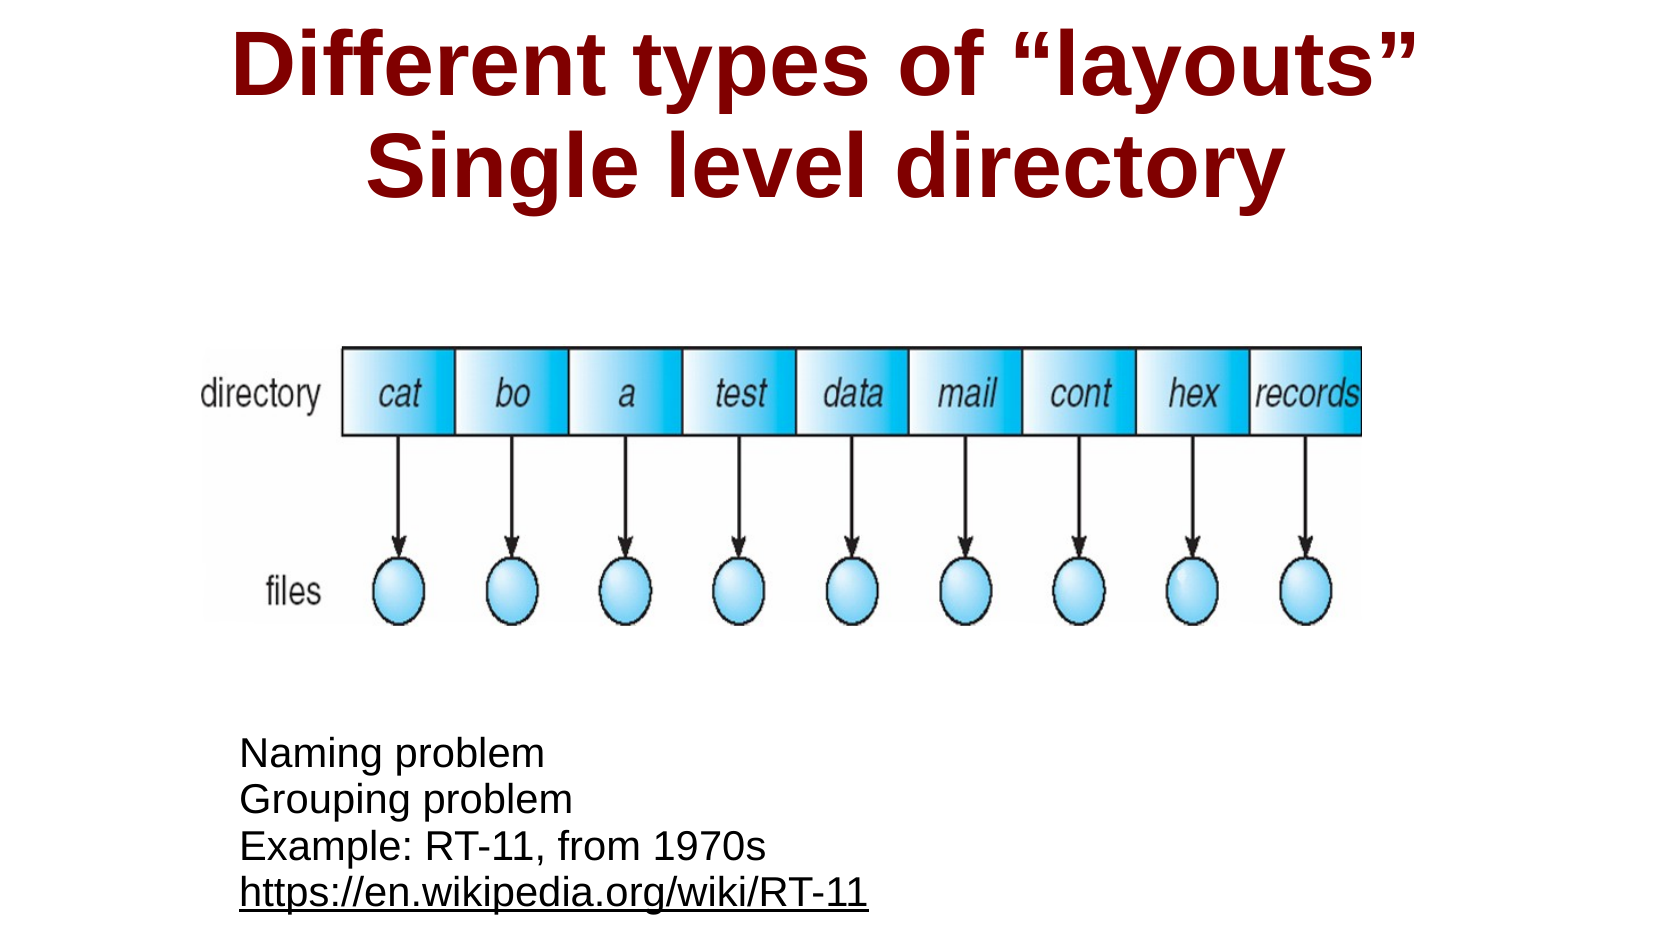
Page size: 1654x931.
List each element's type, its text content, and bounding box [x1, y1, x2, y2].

picture [200, 344, 1362, 628]
title Different types of “layouts” Single level directory [82, 12, 1571, 218]
text_box Naming problem Grouping problem Example: RT-11, from 1970s https://en.wikipedia.org/wiki/RT-11 [224, 722, 1359, 931]
